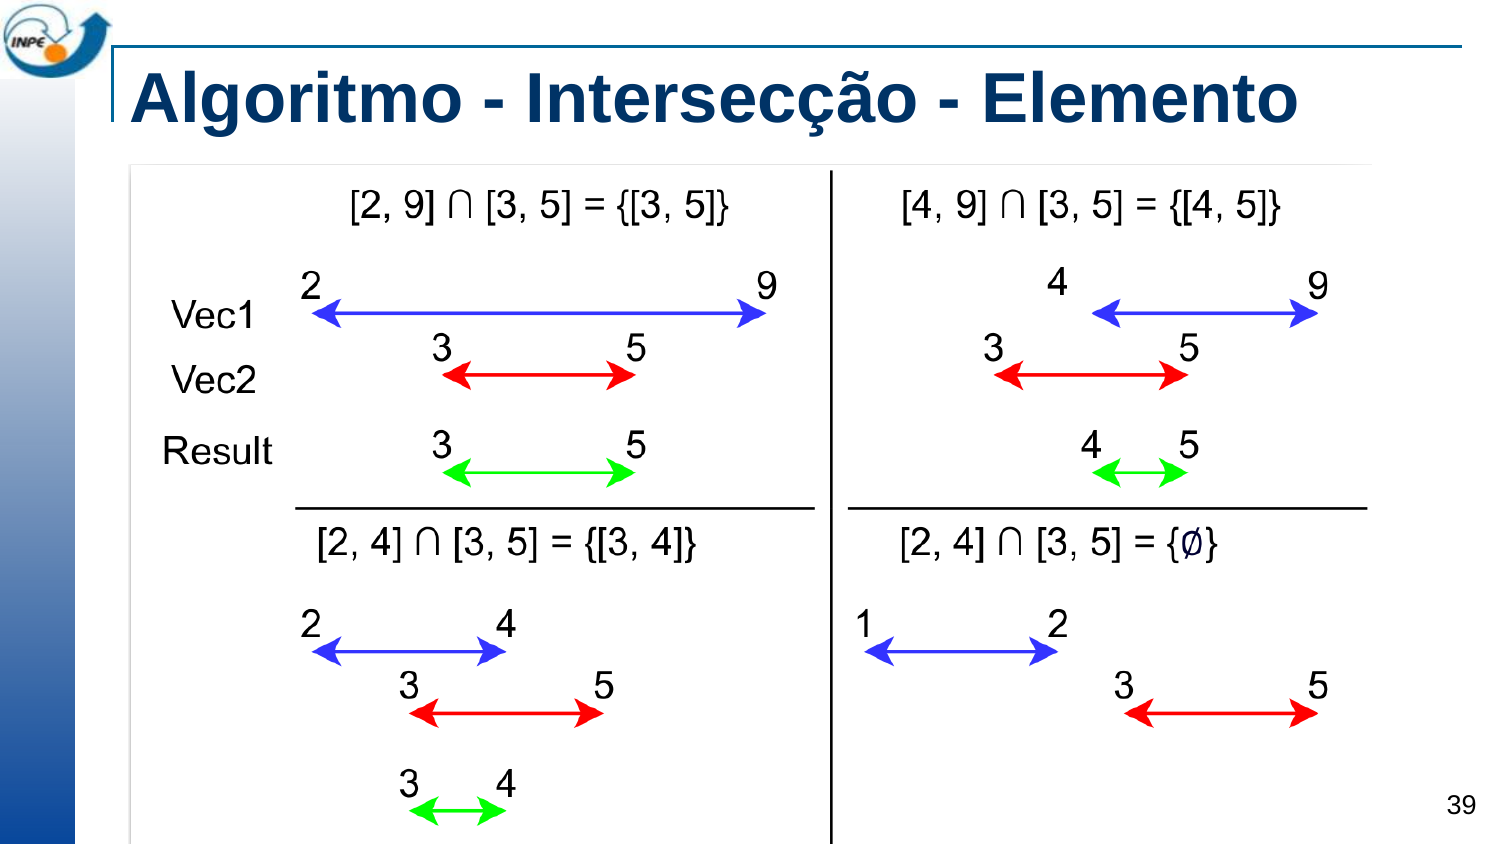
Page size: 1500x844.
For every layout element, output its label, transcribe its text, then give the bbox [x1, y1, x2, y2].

picture [0, 0, 113, 79]
picture [128, 164, 1372, 844]
title Algoritmo - Intersecção - Elemento [112, 46, 1450, 141]
slide_number <number> [1403, 779, 1494, 844]
